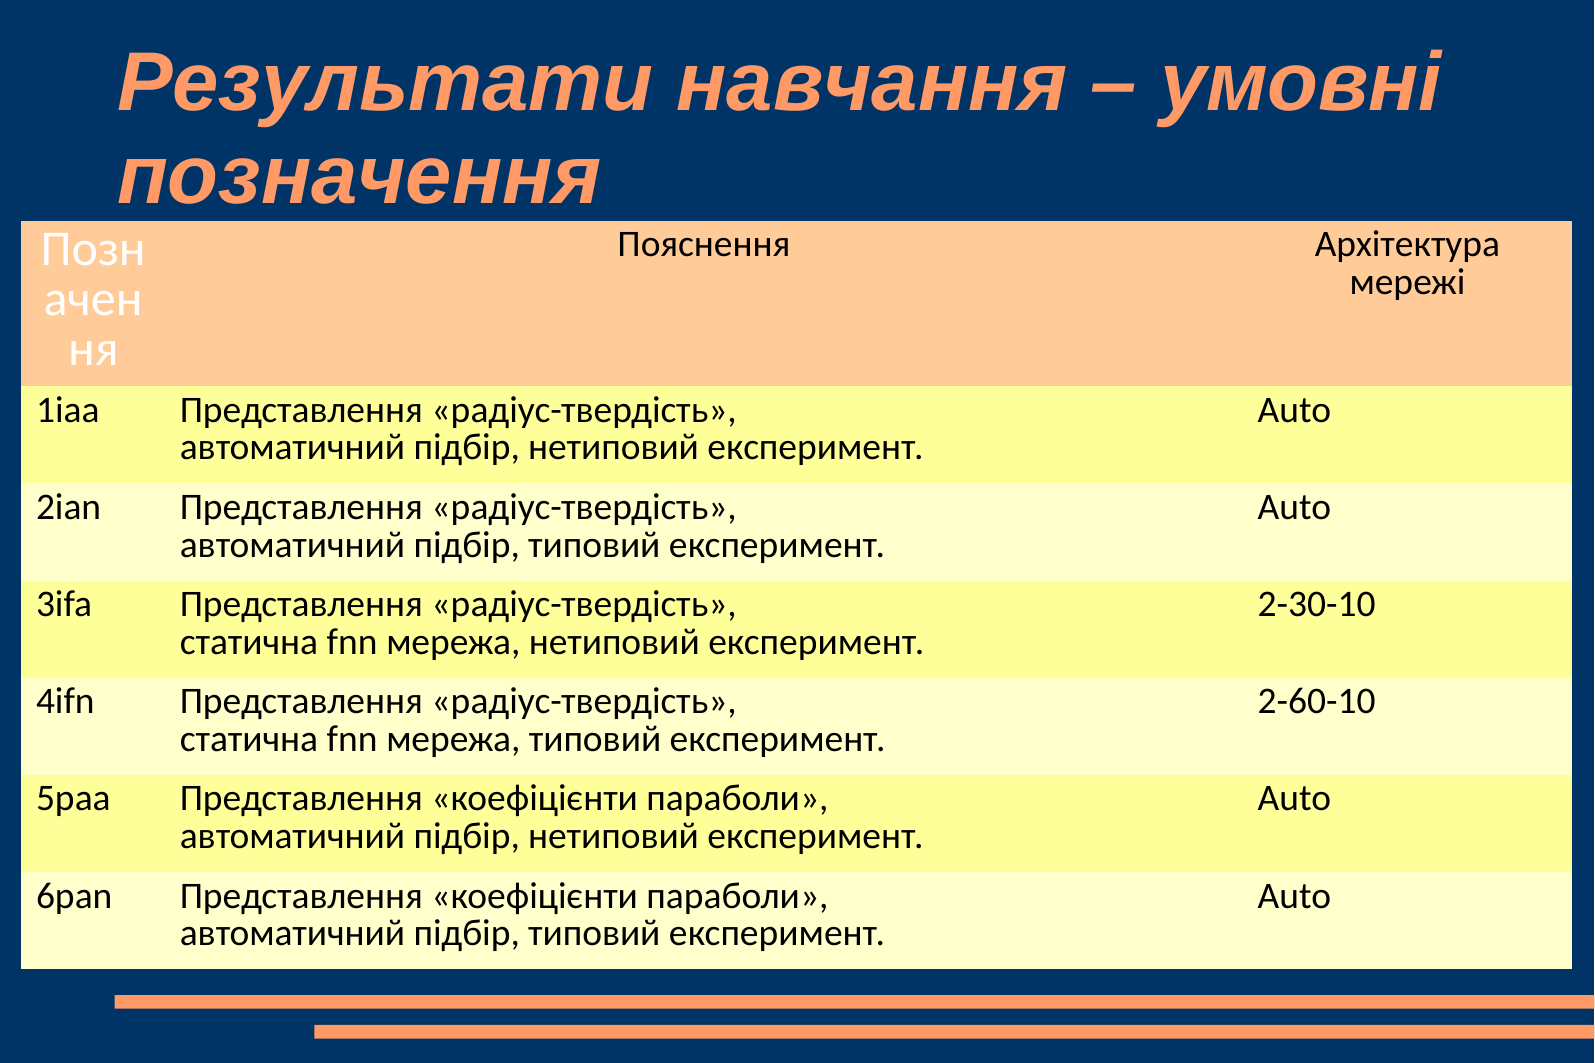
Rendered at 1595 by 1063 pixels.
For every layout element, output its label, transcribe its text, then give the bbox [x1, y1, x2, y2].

table_cell 5paa [21, 775, 165, 872]
table_cell Auto [1243, 483, 1572, 581]
table_cell 2ian [21, 483, 165, 581]
table_cell 6pan [21, 872, 165, 969]
table_cell Представлення «коефіцієнти параболи», автоматичний підбір, нетиповий експеримент. [165, 775, 1243, 872]
table_header Пояснення [165, 221, 1243, 386]
table_cell Auto [1243, 775, 1572, 872]
table_cell Представлення «радіус-твердість», автоматичний підбір, нетиповий експеримент. [165, 386, 1243, 483]
table_cell 1iaa [21, 386, 165, 483]
table_cell 4ifn [21, 678, 165, 775]
table_cell Представлення «радіус-твердість», статична fnn мережа, нетиповий експеримент. [165, 581, 1243, 678]
table_cell Auto [1243, 386, 1572, 483]
table_cell Auto [1243, 872, 1572, 969]
table_cell Представлення «коефіцієнти параболи», автоматичний підбір, типовий експеримент. [165, 872, 1243, 969]
title Результати навчання – умовні позначення [117, 35, 1479, 221]
table_cell 3ifa [21, 581, 165, 678]
table_cell 2-60-10 [1243, 678, 1572, 775]
table_header Архітектура мережі [1243, 221, 1572, 386]
table_cell 2-30-10 [1243, 581, 1572, 678]
table_cell Представлення «радіус-твердість», статична fnn мережа, типовий експеримент. [165, 678, 1243, 775]
table_cell Представлення «радіус-твердість», автоматичний підбір, типовий експеримент. [165, 483, 1243, 581]
table_header Позначення [21, 221, 165, 386]
